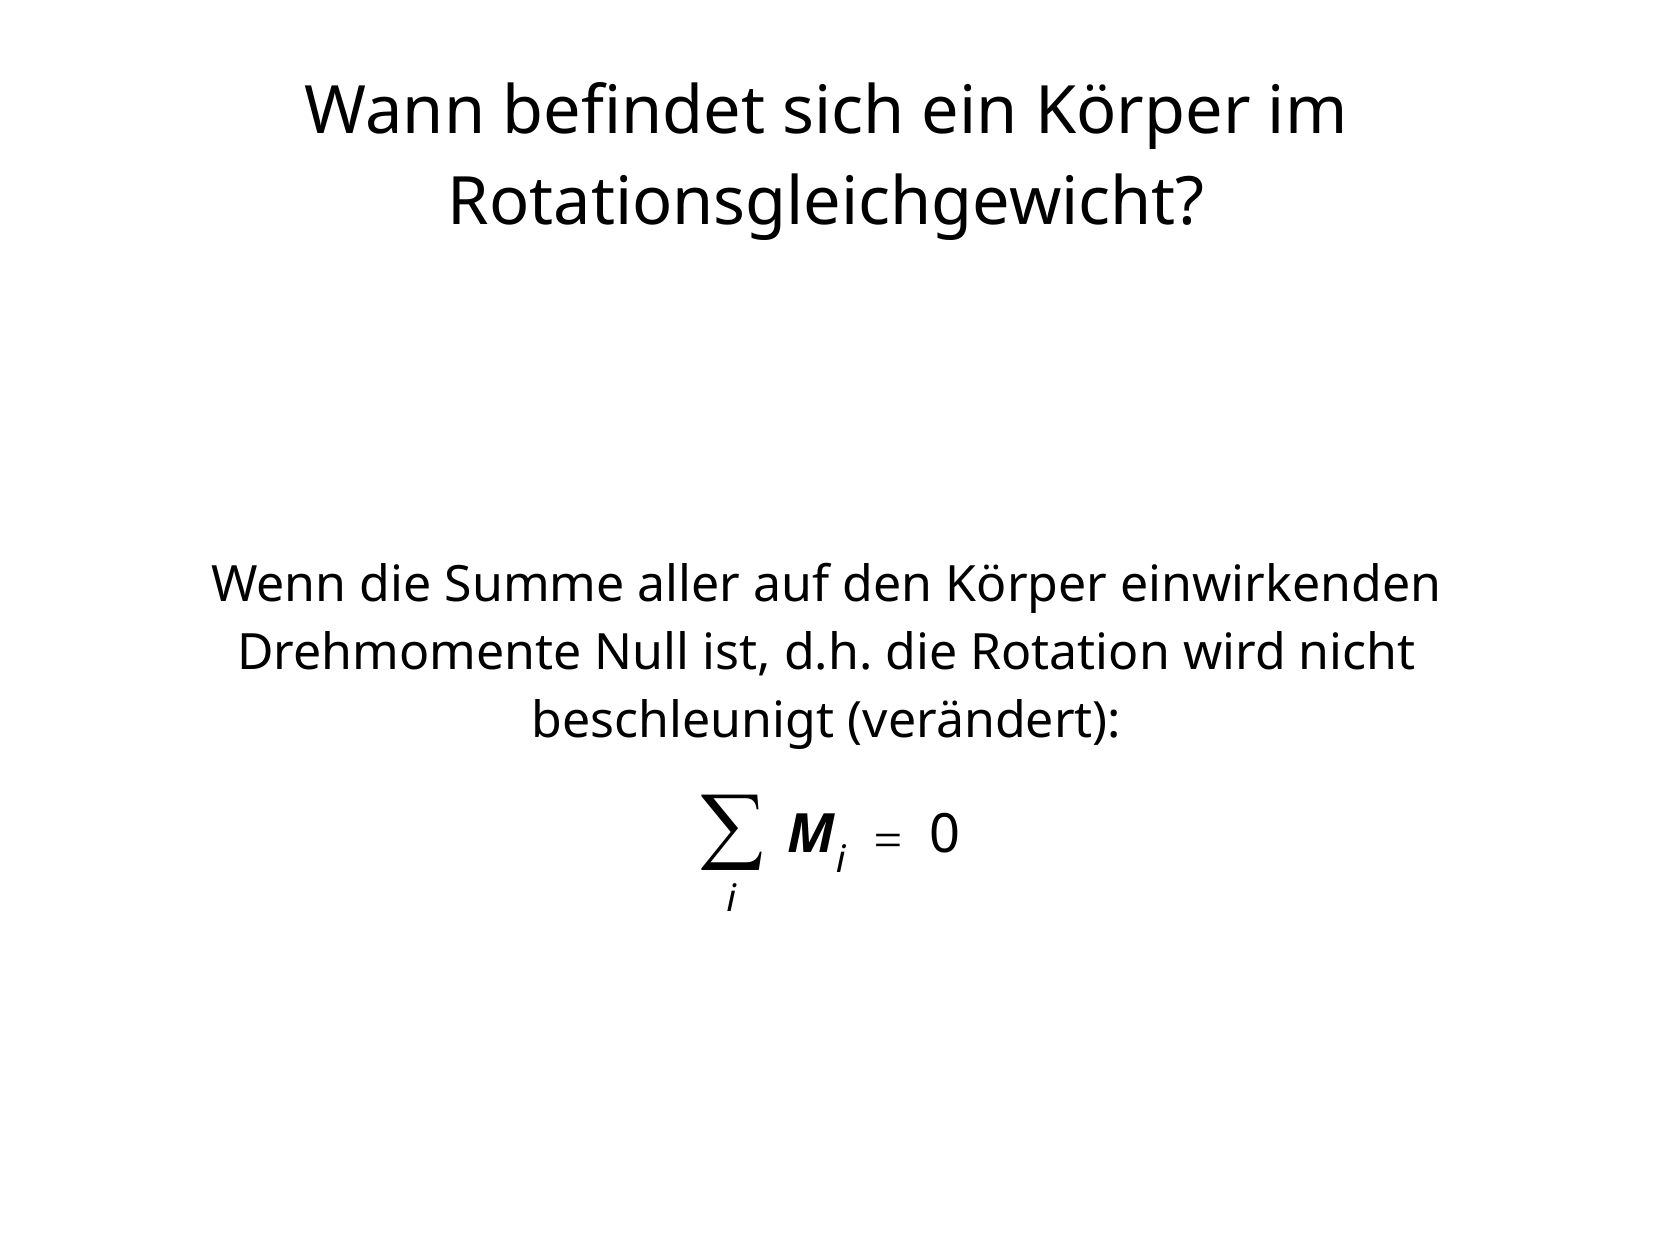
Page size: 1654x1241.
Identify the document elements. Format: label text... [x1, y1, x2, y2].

chart [690, 791, 963, 922]
title Wann befindet sich ein Körper im Rotationsgleichgewicht? [82, 49, 1571, 257]
subtitle Wenn die Summe aller auf den Körper einwirkenden Drehmomente Null ist, d.h. die Rotation wird nicht beschleunigt (verändert): [82, 290, 1571, 1010]
